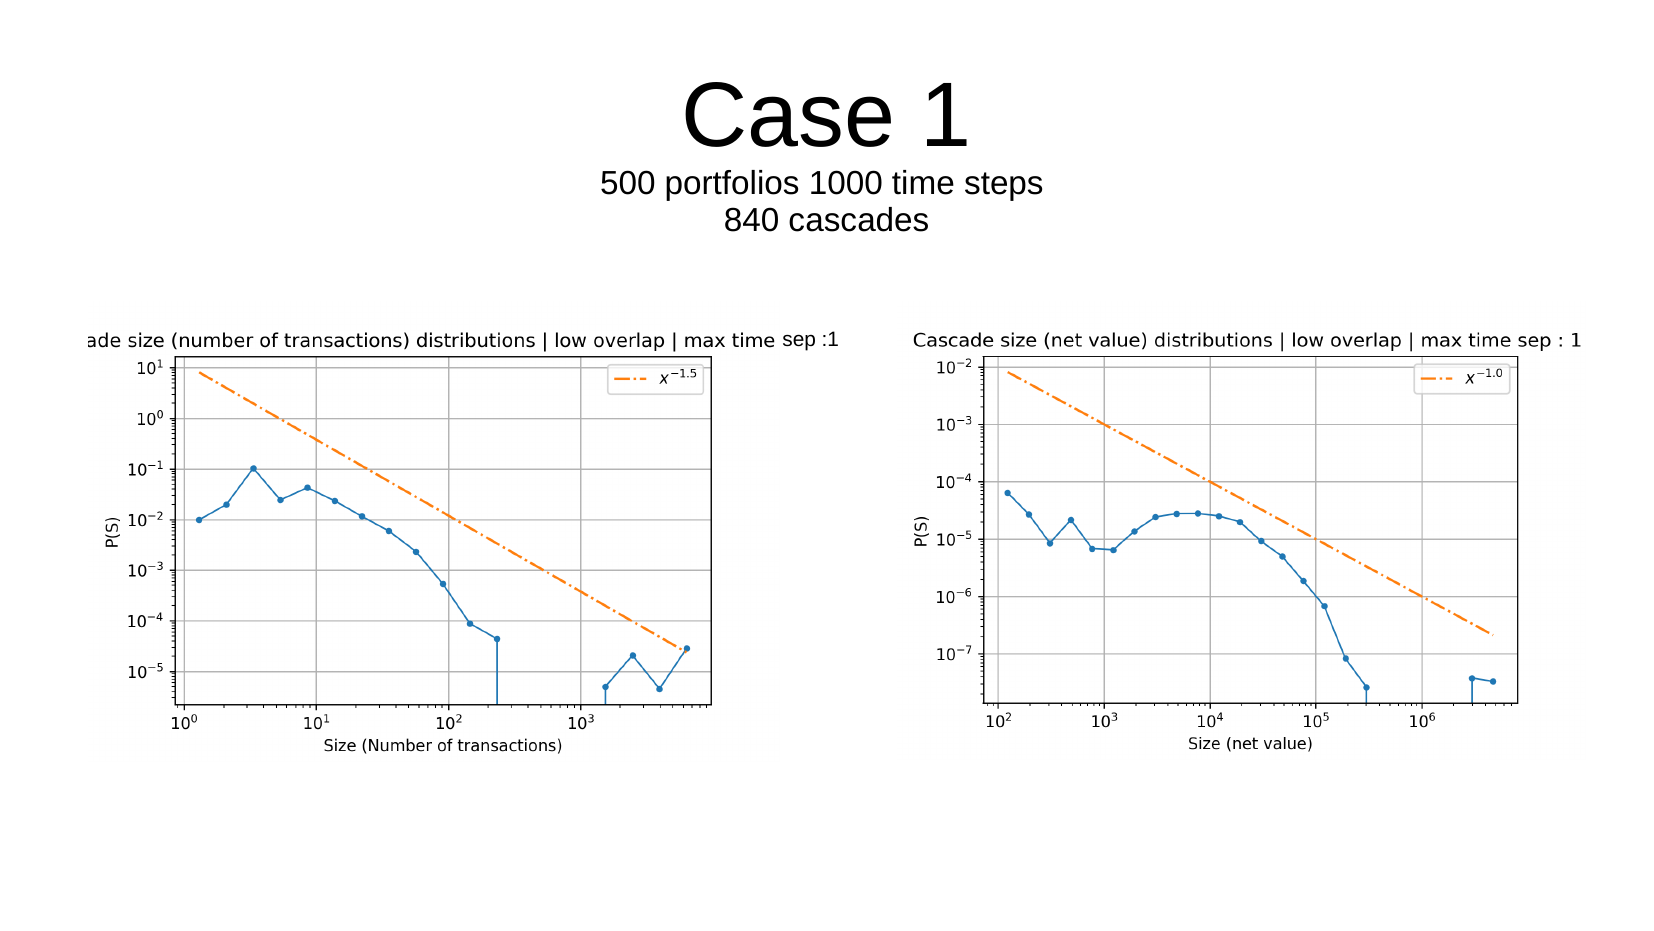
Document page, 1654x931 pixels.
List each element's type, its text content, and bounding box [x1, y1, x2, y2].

subtitle 500 portfolios 1000 time steps 840 cascades [82, 164, 1571, 239]
text_box sep :1 [767, 319, 969, 461]
picture [88, 301, 780, 762]
picture [897, 301, 1586, 760]
title Case 1 [82, 37, 1571, 164]
